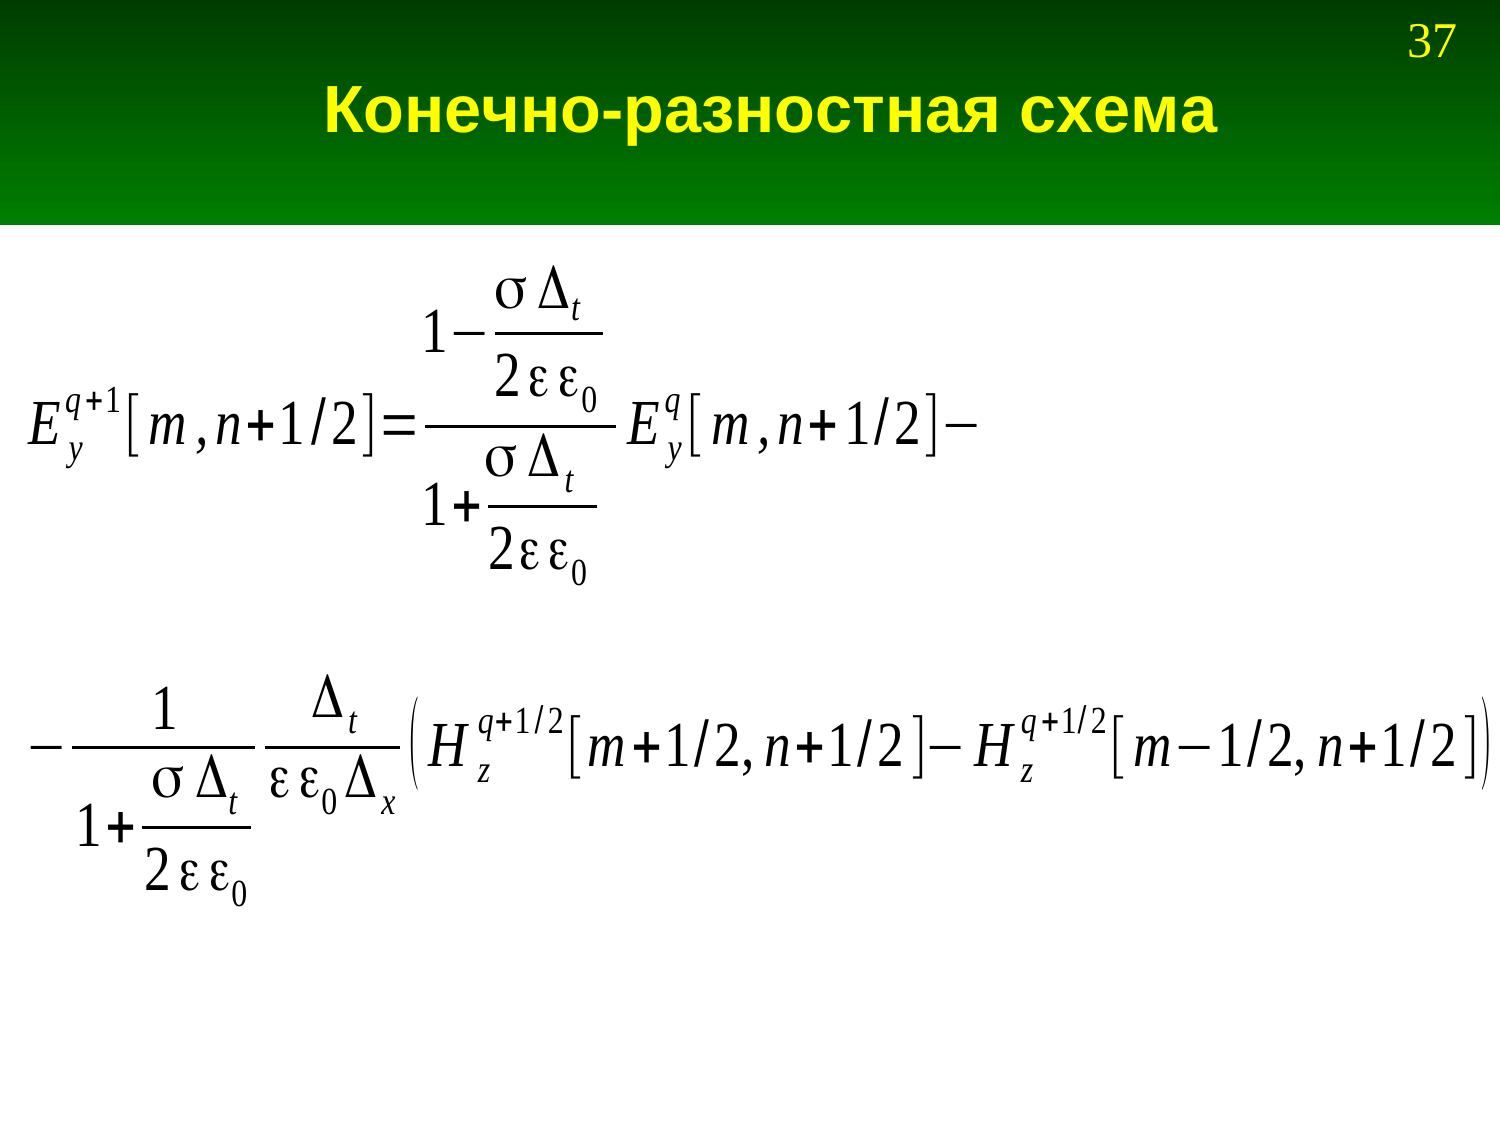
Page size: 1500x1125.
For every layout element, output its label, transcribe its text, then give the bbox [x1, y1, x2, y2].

title Конечно-разностная схема [100, 7, 1441, 204]
chart [11, 259, 1500, 914]
